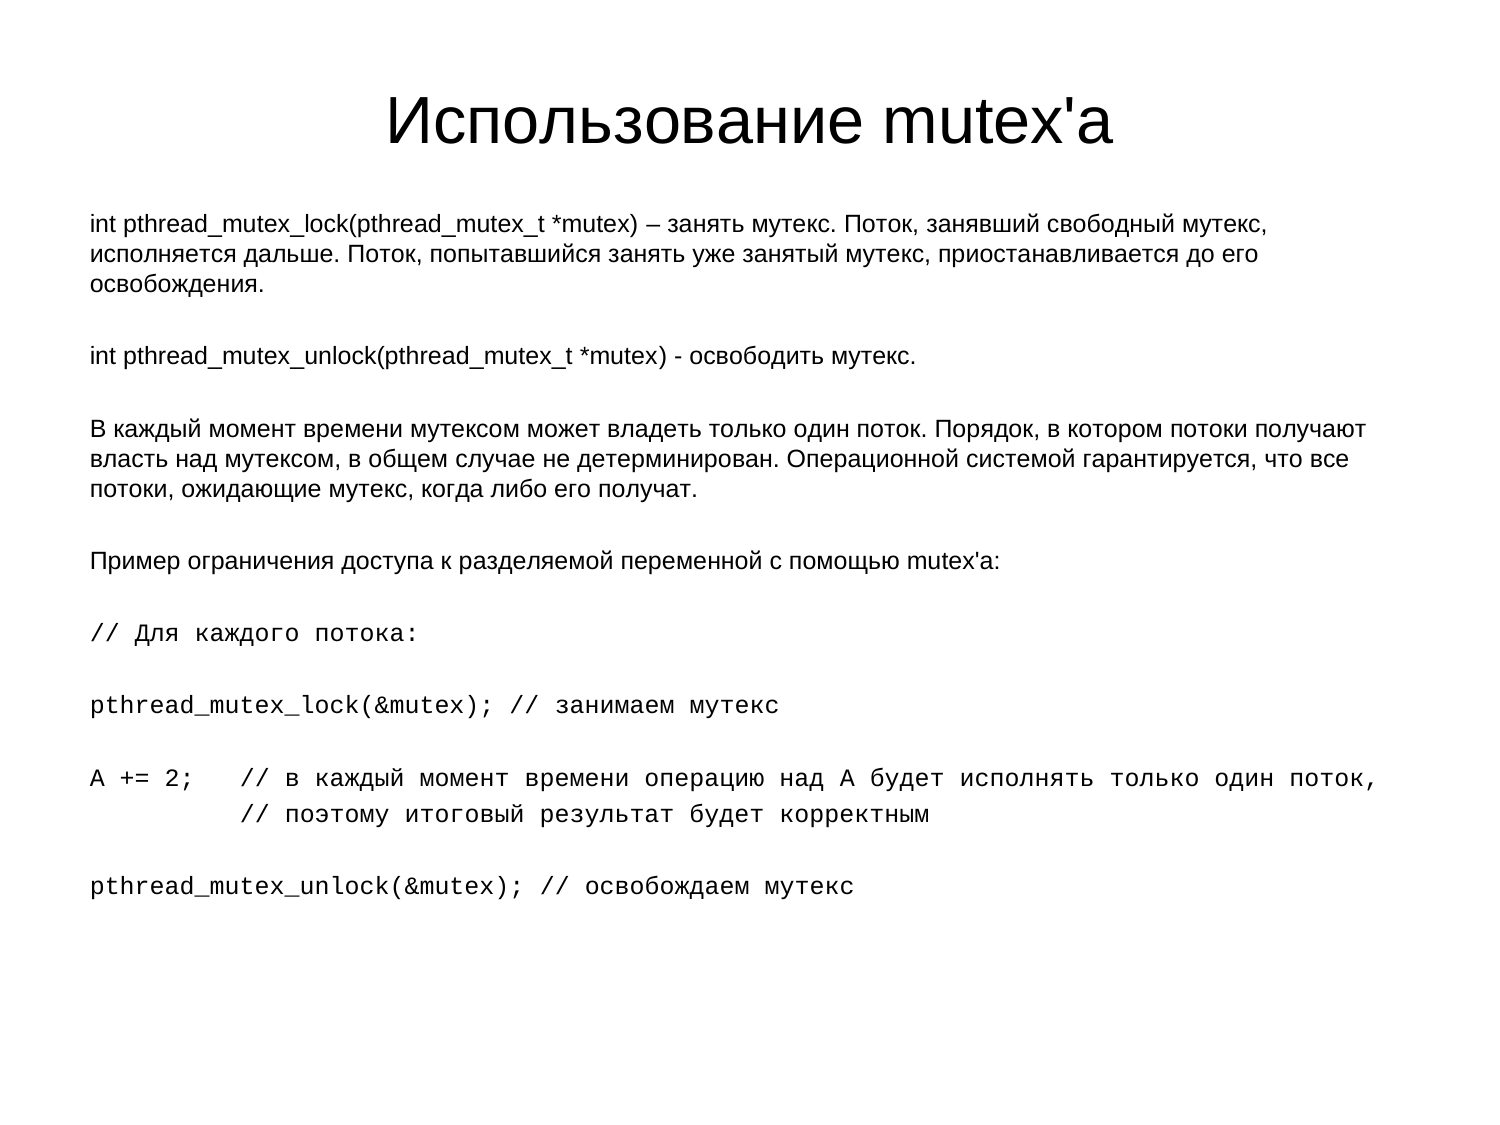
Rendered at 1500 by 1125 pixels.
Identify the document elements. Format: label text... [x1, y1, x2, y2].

list int pthread_mutex_lock(pthread_mutex_t *mutex) – занять мутекс. Поток, занявший свободный мутекс, исполняется дальше. Поток, попытавшийся занять уже занятый мутекс, приостанавливается до его освобождения. int pthread_mutex_unlock(pthread_mutex_t *mutex) - освободить мутекс. В каждый момент времени мутексом может владеть только один поток. Порядок, в котором потоки получают власть над мутексом, в общем случае не детерминирован. Операционной системой гарантируется, что все потоки, ожидающие мутекс, когда либо его получат. Пример ограничения доступа к разделяемой переменной с помощью mutex'a: // Для каждого потока: pthread_mutex_lock(&mutex); // занимаем мутекс A += 2; // в каждый момент времени операцию над A будет исполнять только один поток, // поэтому итоговый результат будет корректным pthread_mutex_unlock(&mutex); // освобождаем мутекс [75, 200, 1426, 1005]
title Использование mutex'a [75, 45, 1426, 188]
